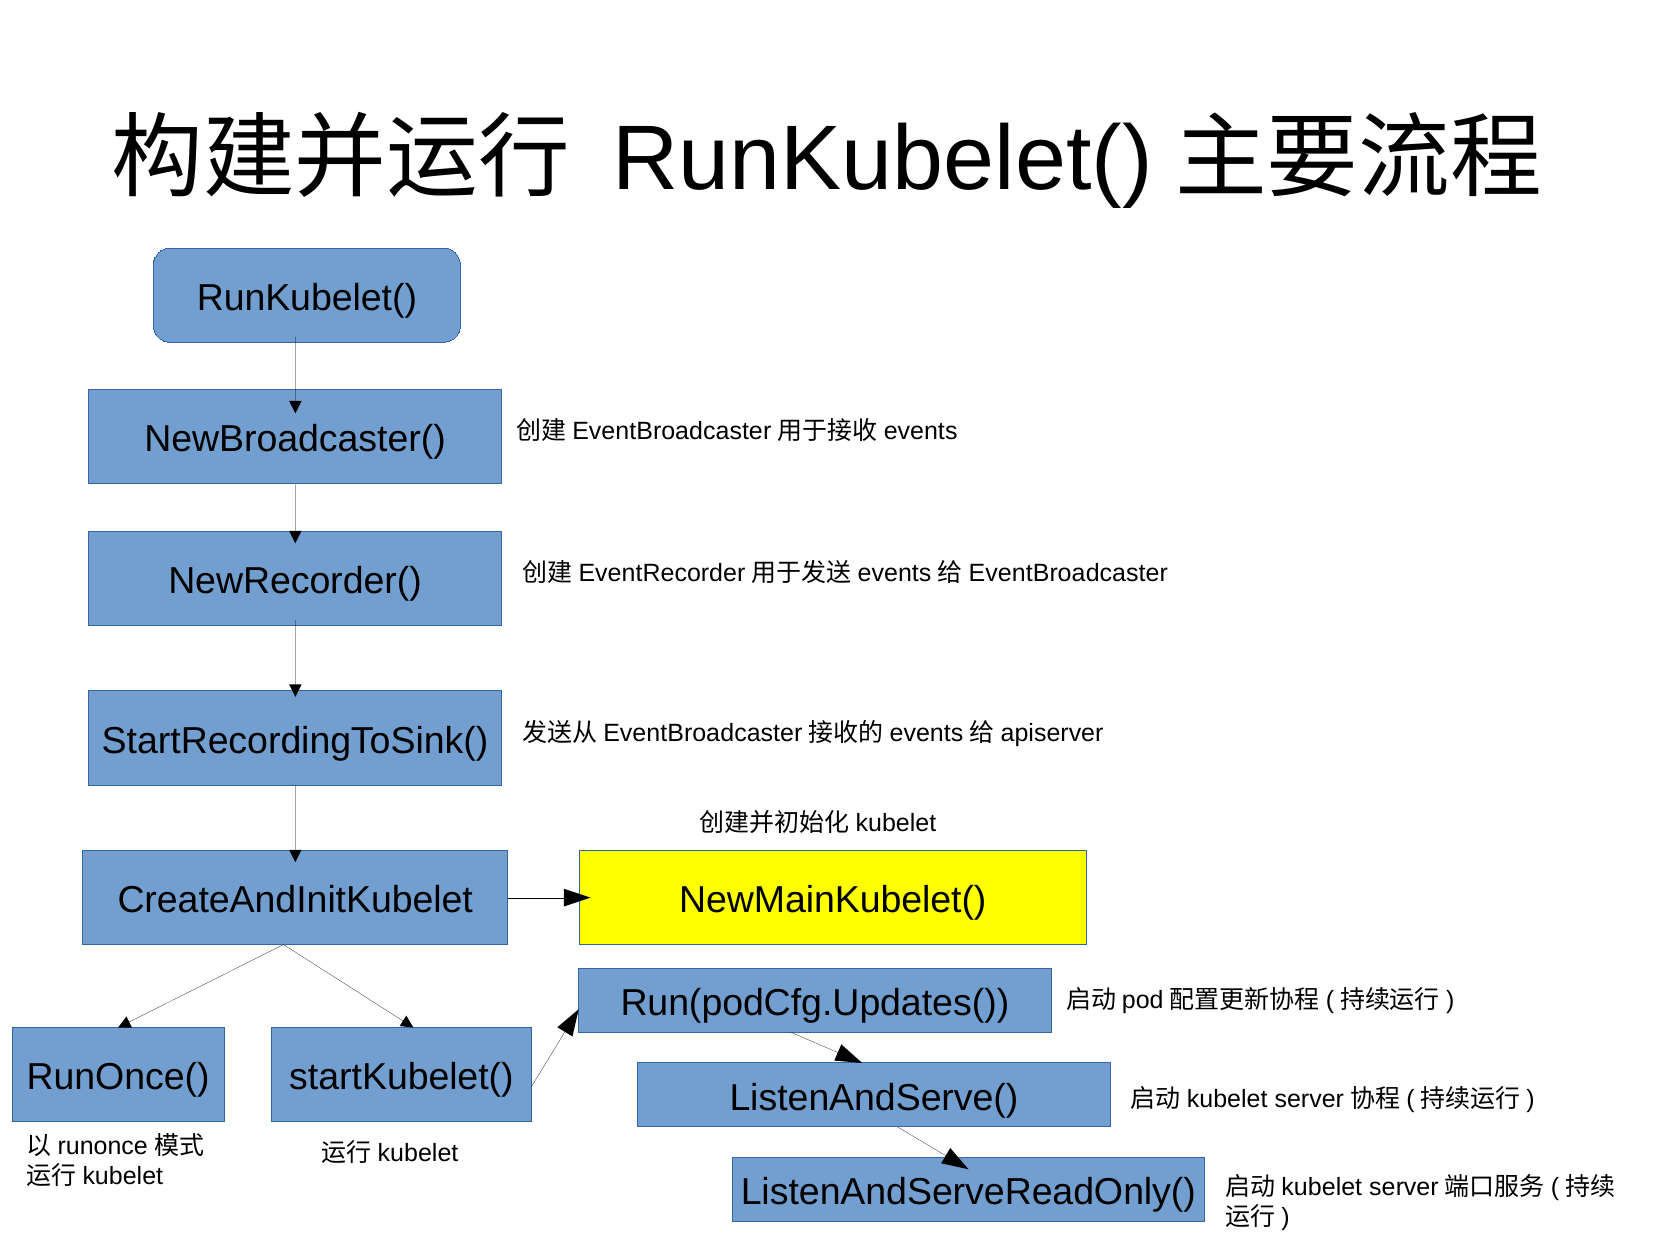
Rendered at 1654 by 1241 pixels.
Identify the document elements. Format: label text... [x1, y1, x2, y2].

text_box CreateAndInitKubelet [82, 850, 508, 945]
text_box 构建并运行 RunKubelet()主要流程 [82, 49, 1571, 257]
text_box 创建EventBroadcaster用于接收events [501, 407, 993, 459]
text_box RunOnce() [12, 1027, 225, 1122]
text_box 创建EventRecorder用于发送events给EventBroadcaster [507, 549, 1229, 608]
text_box ListenAndServe() [637, 1062, 1111, 1127]
text_box ListenAndServeReadOnly() [732, 1157, 1205, 1222]
text_box Run(podCfg.Updates()) [578, 968, 1052, 1033]
text_box NewBroadcaster() [88, 389, 502, 484]
text_box NewMainKubelet() [579, 850, 1087, 945]
text_box startKubelet() [271, 1027, 532, 1122]
text_box 运行kubelet [307, 1129, 490, 1182]
text_box NewRecorder() [88, 531, 502, 626]
text_box 启动pod配置更新协程(持续运行) [1051, 976, 1512, 1028]
text_box 启动kubelet server协程(持续运行) [1116, 1074, 1577, 1127]
text_box 发送从EventBroadcaster接收的events给apiserver [507, 708, 1134, 761]
text_box StartRecordingToSink() [88, 690, 502, 786]
text_box RunKubelet() [153, 248, 461, 343]
text_box 创建并初始化kubelet [684, 798, 969, 851]
text_box 以runonce模式运行kubelet [11, 1122, 225, 1174]
text_box 启动kubelet server端口服务(持续运行) [1210, 1163, 1630, 1215]
